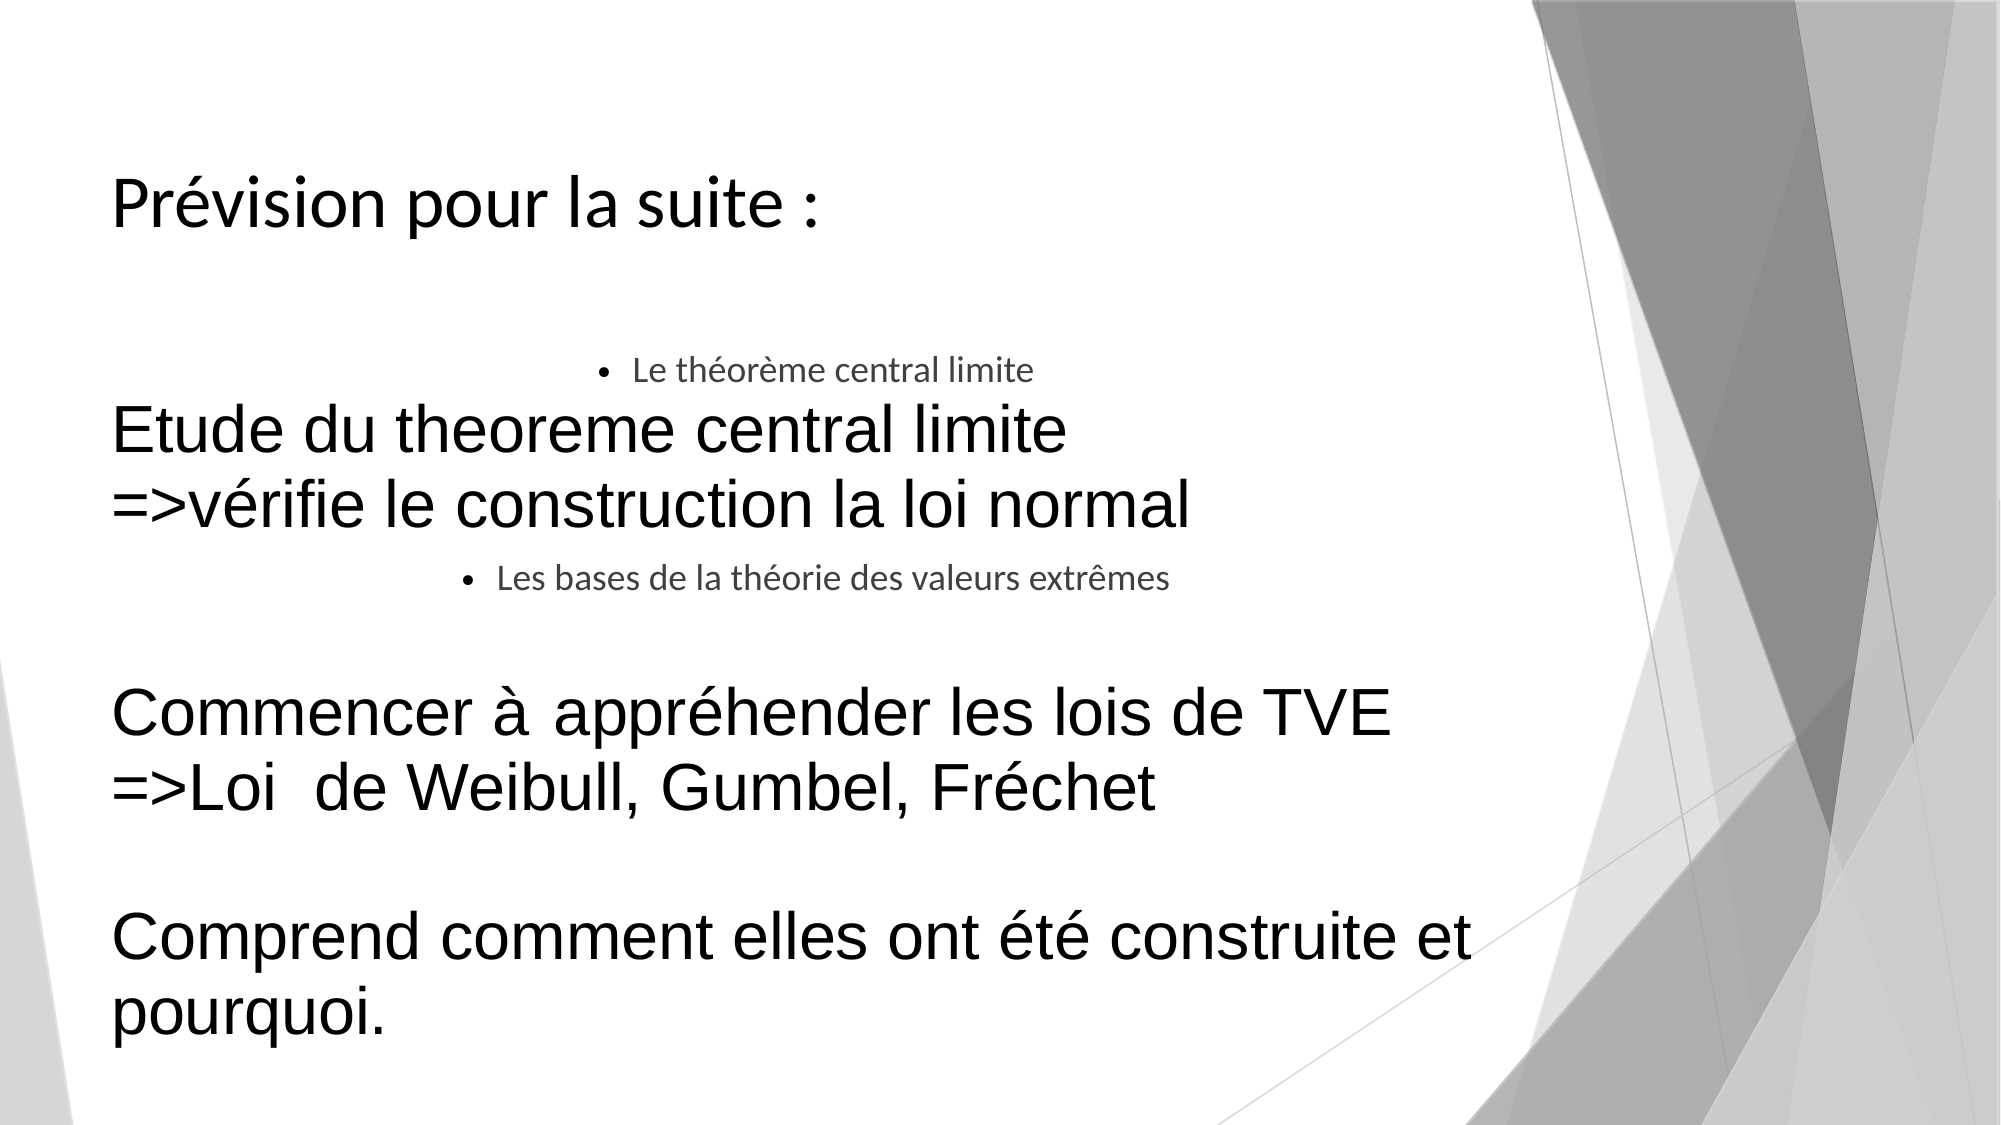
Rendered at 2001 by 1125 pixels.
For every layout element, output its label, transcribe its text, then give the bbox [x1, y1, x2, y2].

title Prévision pour la suite : [111, 99, 1522, 317]
subtitle Le théorème central limite Etude du theoreme central limite =>vérifie le construction la loi normal Les bases de la théorie des valeurs extrêmes Commencer à appréhender les lois de TVE =>Loi de Weibull, Gumbel, Fréchet Comprend comment elles ont été construite et pourquoi. [111, 354, 1522, 1125]
